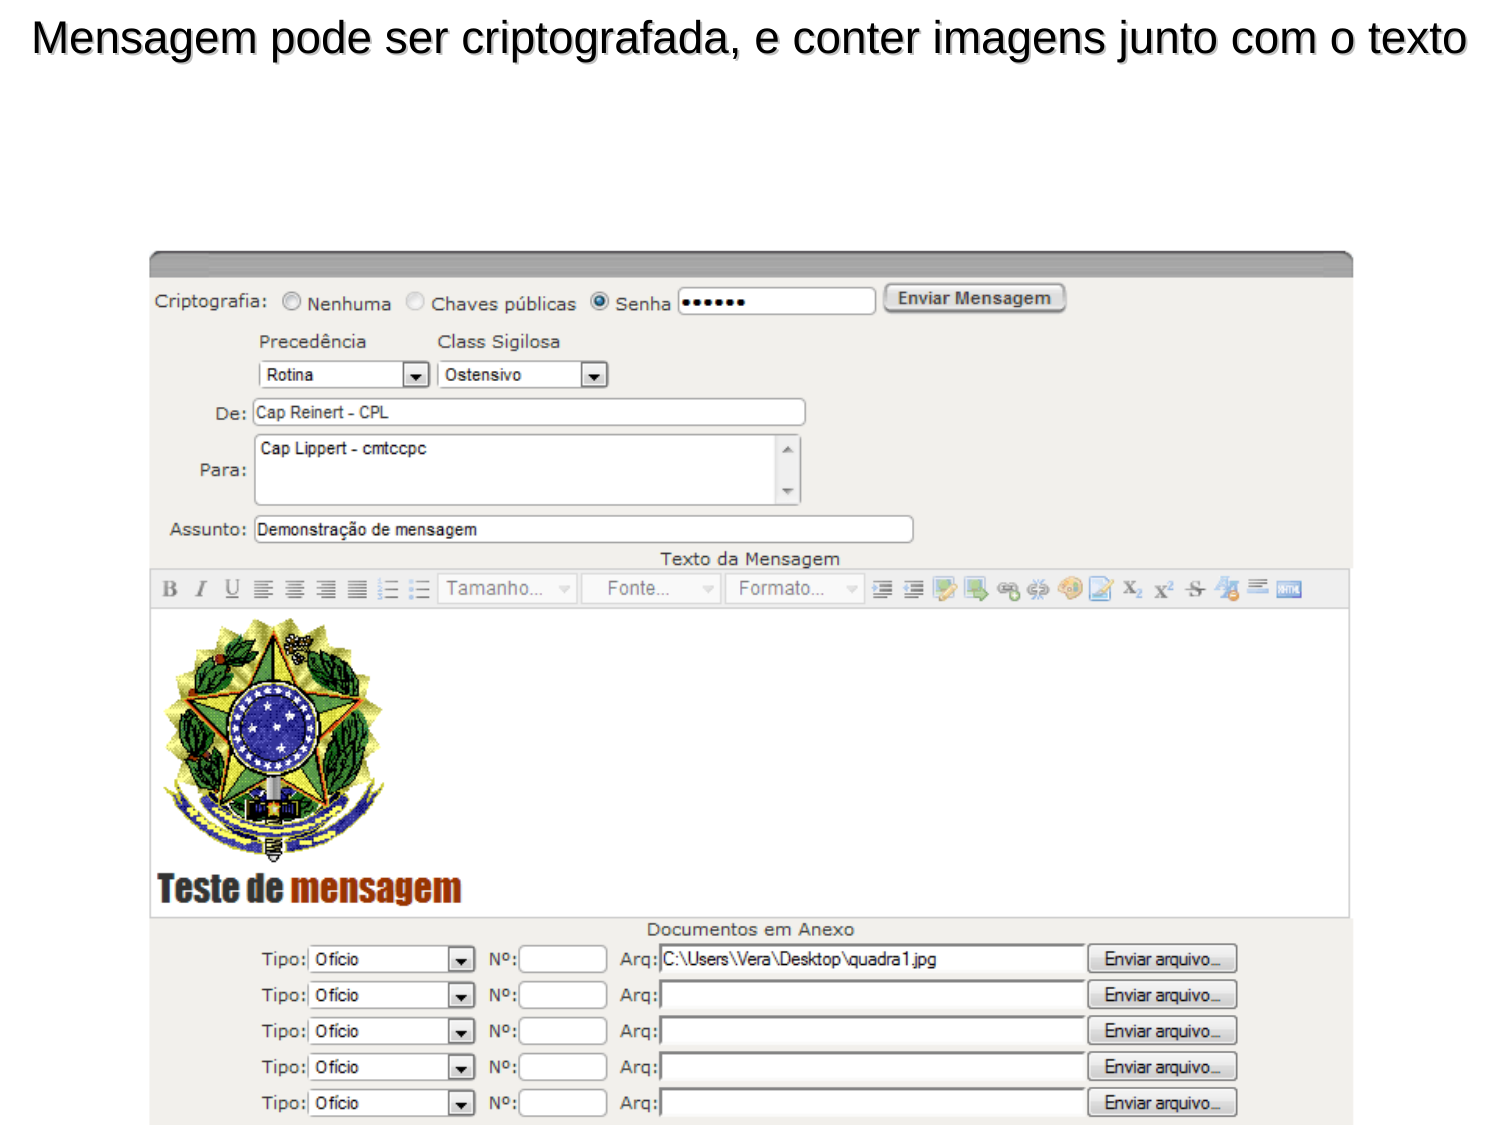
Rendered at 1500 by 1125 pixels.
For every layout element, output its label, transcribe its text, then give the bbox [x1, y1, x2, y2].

picture [145, 245, 1355, 1125]
text_box Mensagem pode ser criptografada, e conter imagens junto com o texto [0, 0, 1500, 71]
